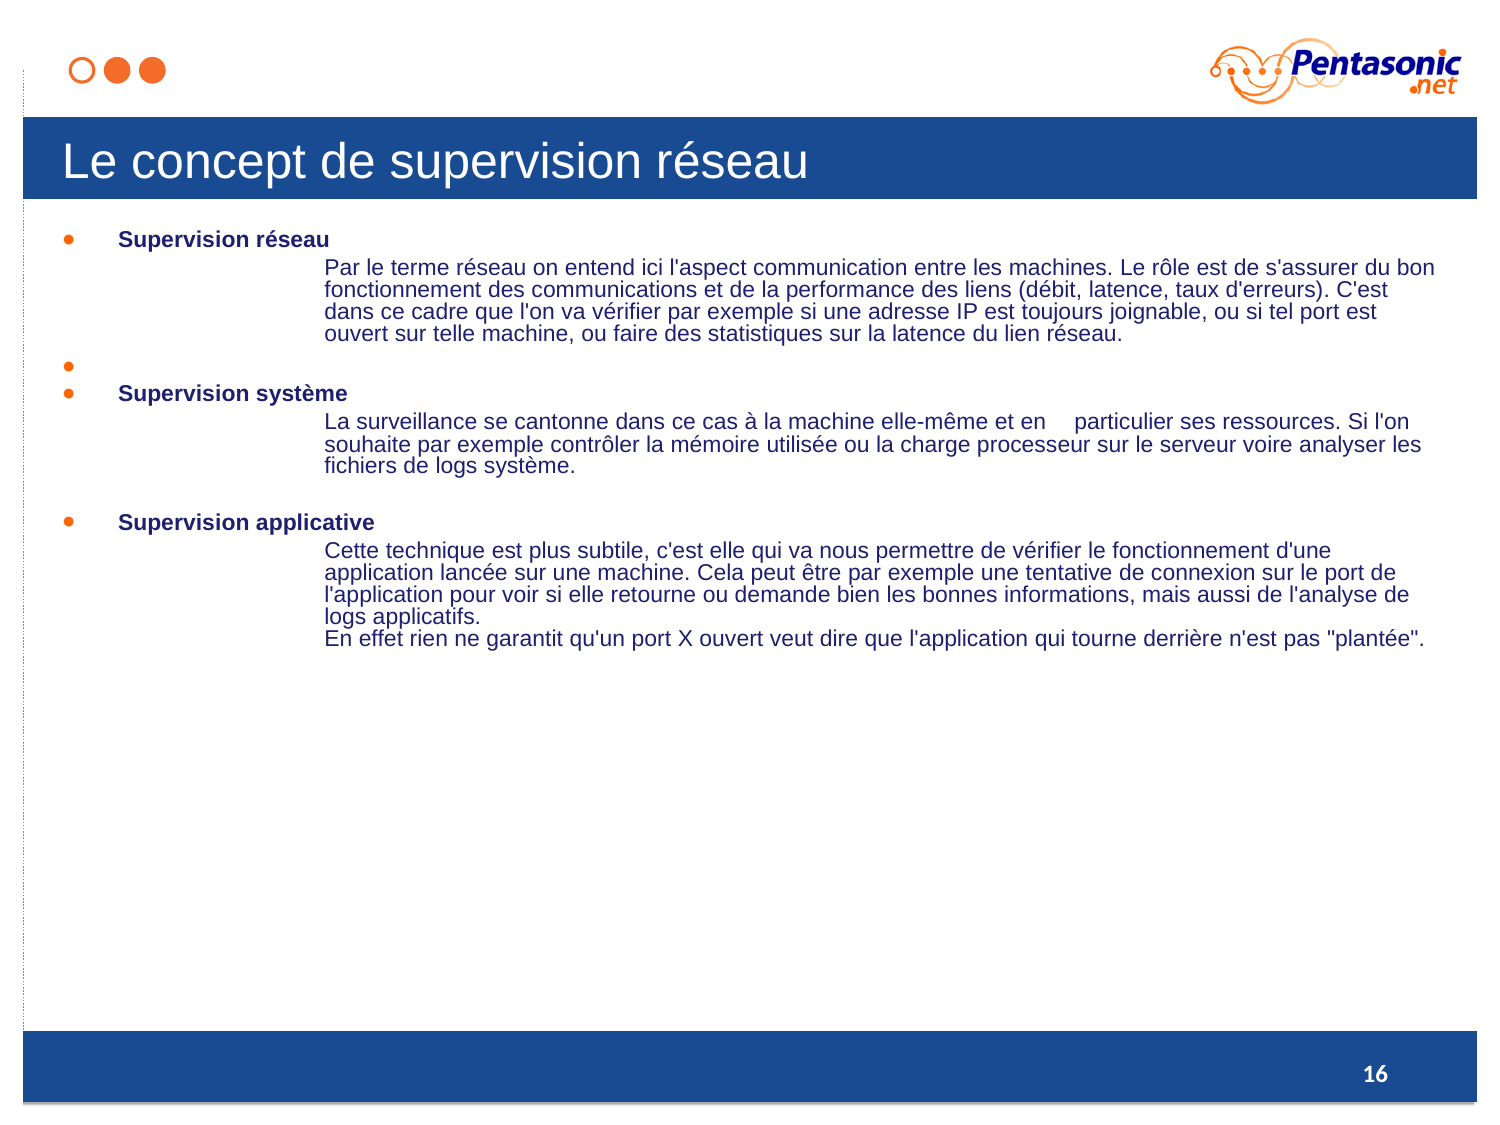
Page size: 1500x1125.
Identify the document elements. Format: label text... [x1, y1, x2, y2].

title Le concept de supervision réseau [46, 117, 1454, 200]
list Supervision réseau Par le terme réseau on entend ici l'aspect communication entre les machines. Le rôle est de s'assurer du bon fonctionnement des communications et de la performance des liens (débit, latence, taux d'erreurs). C'est dans ce cadre que l'on va vérifier par exemple si une adresse IP est toujours joignable, ou si tel port est ouvert sur telle machine, ou faire des statistiques sur la latence du lien réseau. Supervision système La surveillance se cantonne dans ce cas à la machine elle-même et en particulier ses ressources. Si l'on souhaite par exemple contrôler la mémoire utilisée ou la charge processeur sur le serveur voire analyser les fichiers de logs système. Supervision applicative Cette technique est plus subtile, c'est elle qui va nous permettre de vérifier le fonctionnement d'une application lancée sur une machine. Cela peut être par exemple une tentative de connexion sur le port de l'application pour voir si elle retourne ou demande bien les bonnes informations, mais aussi de l'analyse de logs applicatifs. En effet rien ne garantit qu'un port X ouvert veut dire que l'application qui tourne derrière n'est pas "plantée". [46, 222, 1454, 1008]
text_box 16 [1347, 1042, 1477, 1103]
